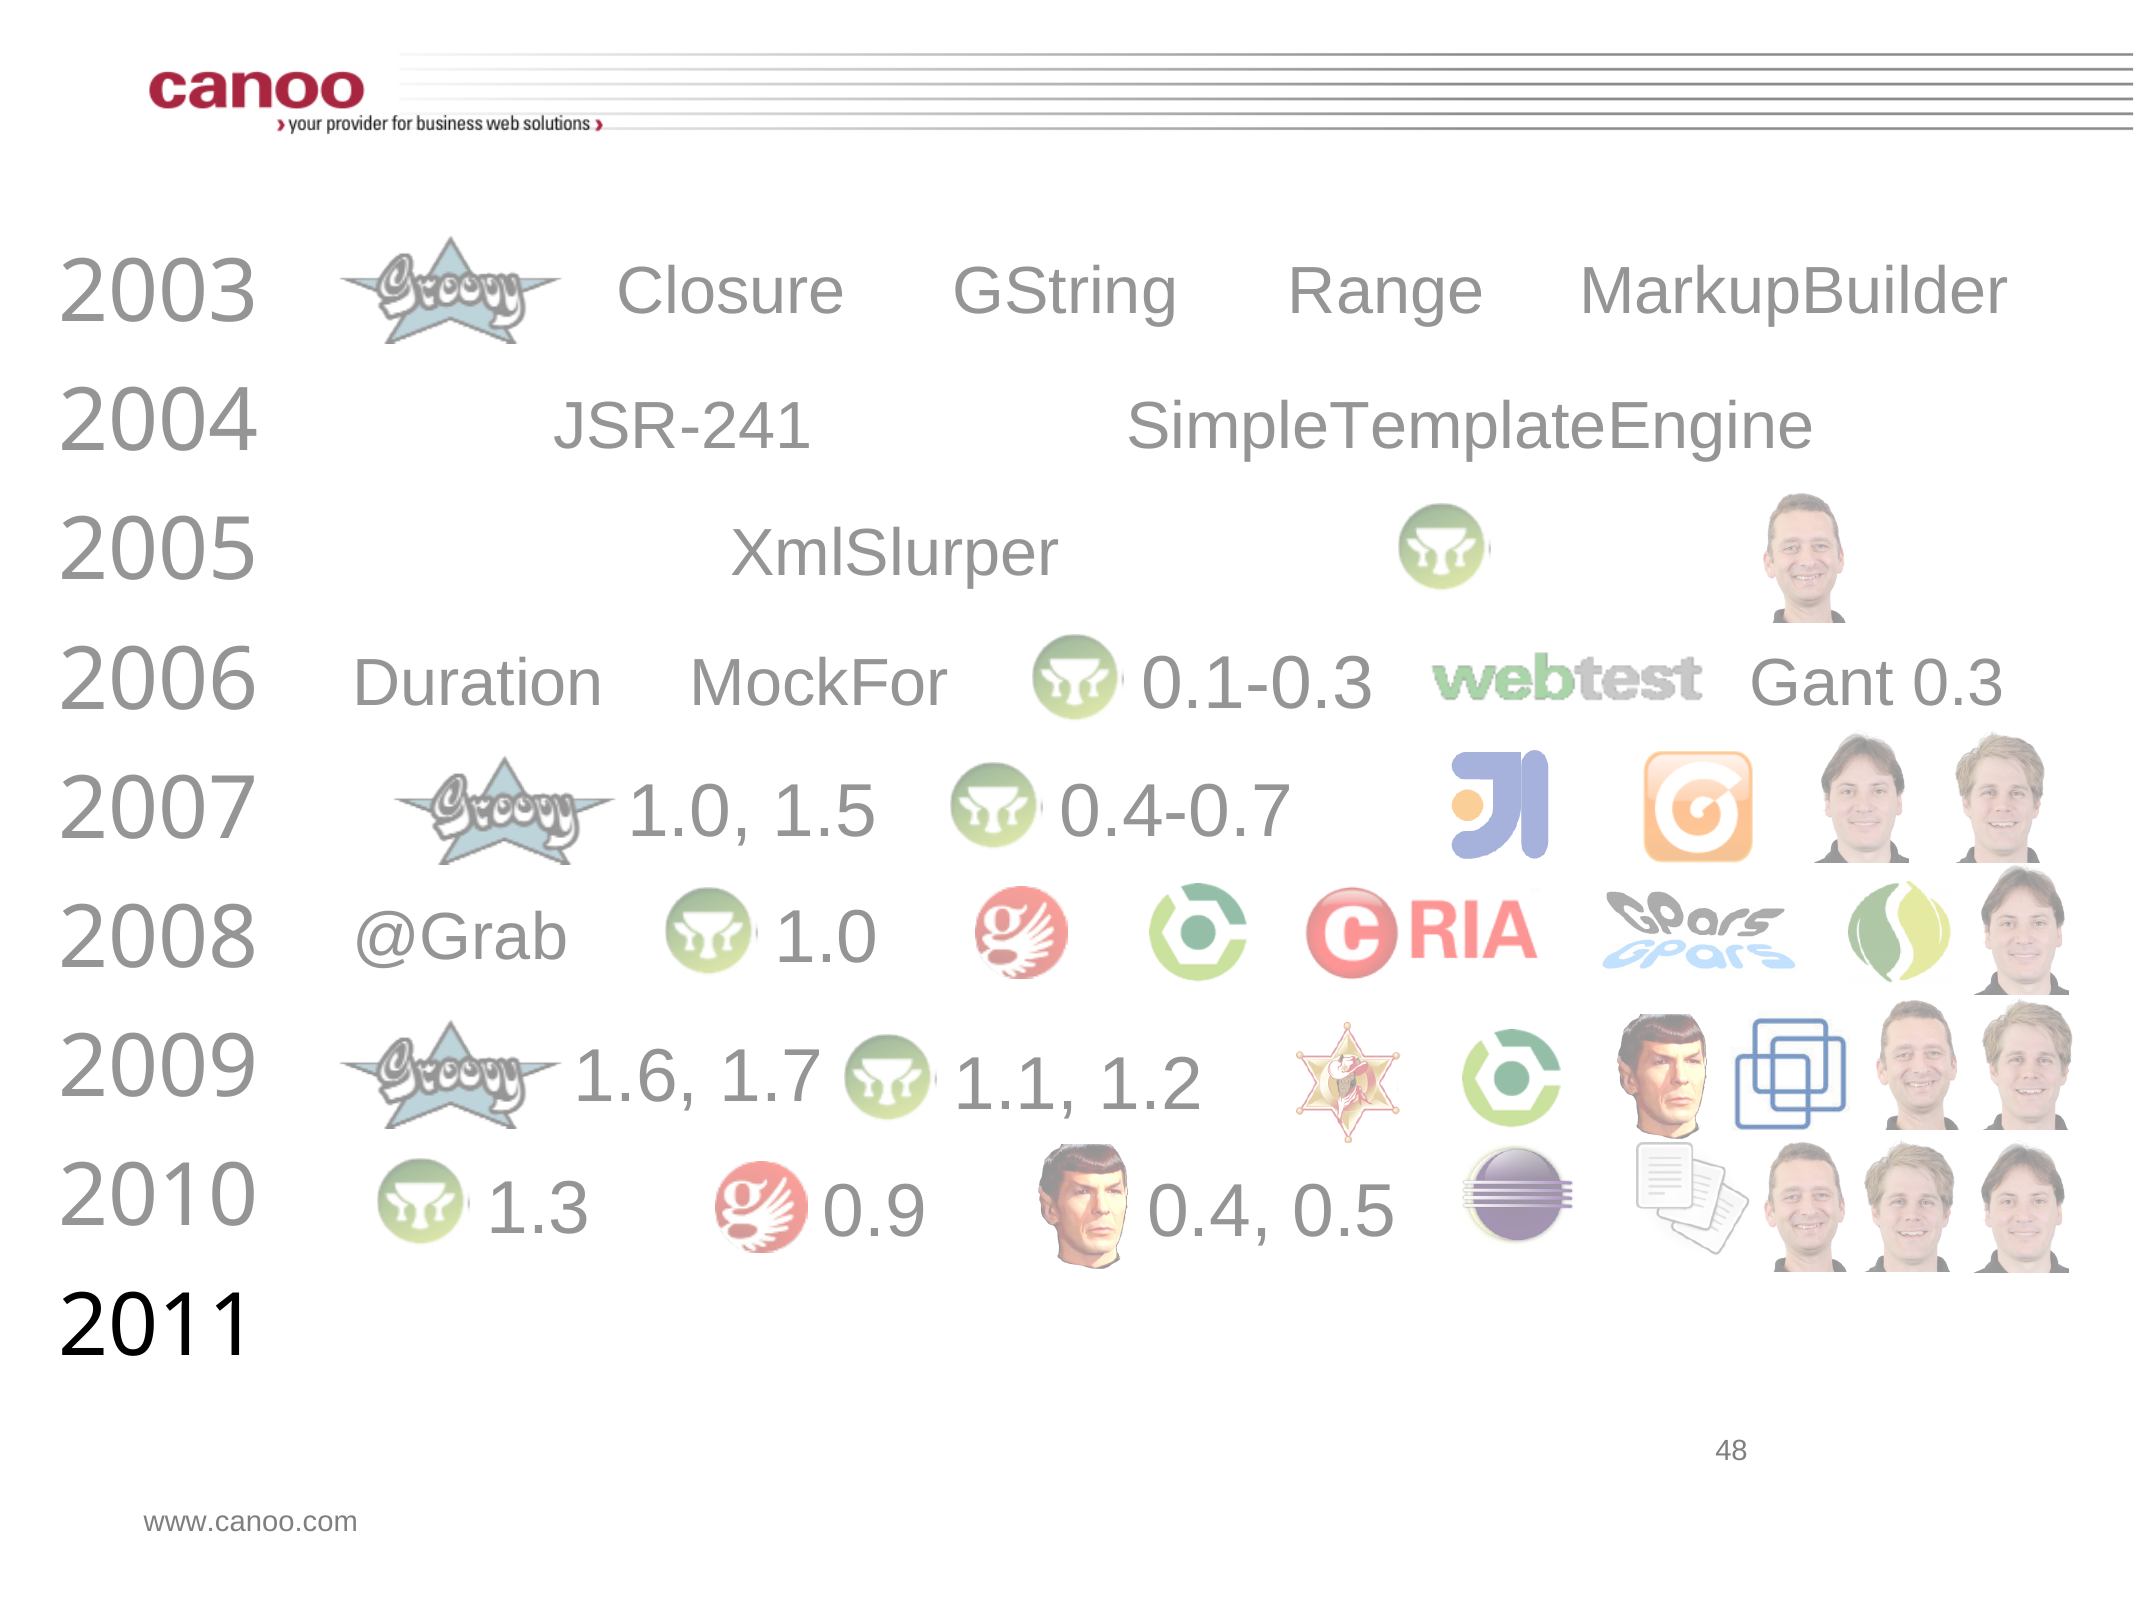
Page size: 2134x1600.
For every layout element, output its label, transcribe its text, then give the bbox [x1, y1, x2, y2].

text_box 2011 [43, 1288, 297, 1380]
picture [0, 21, 2134, 188]
picture [37, 225, 2101, 1288]
text_box <number> [1705, 1423, 1758, 1474]
